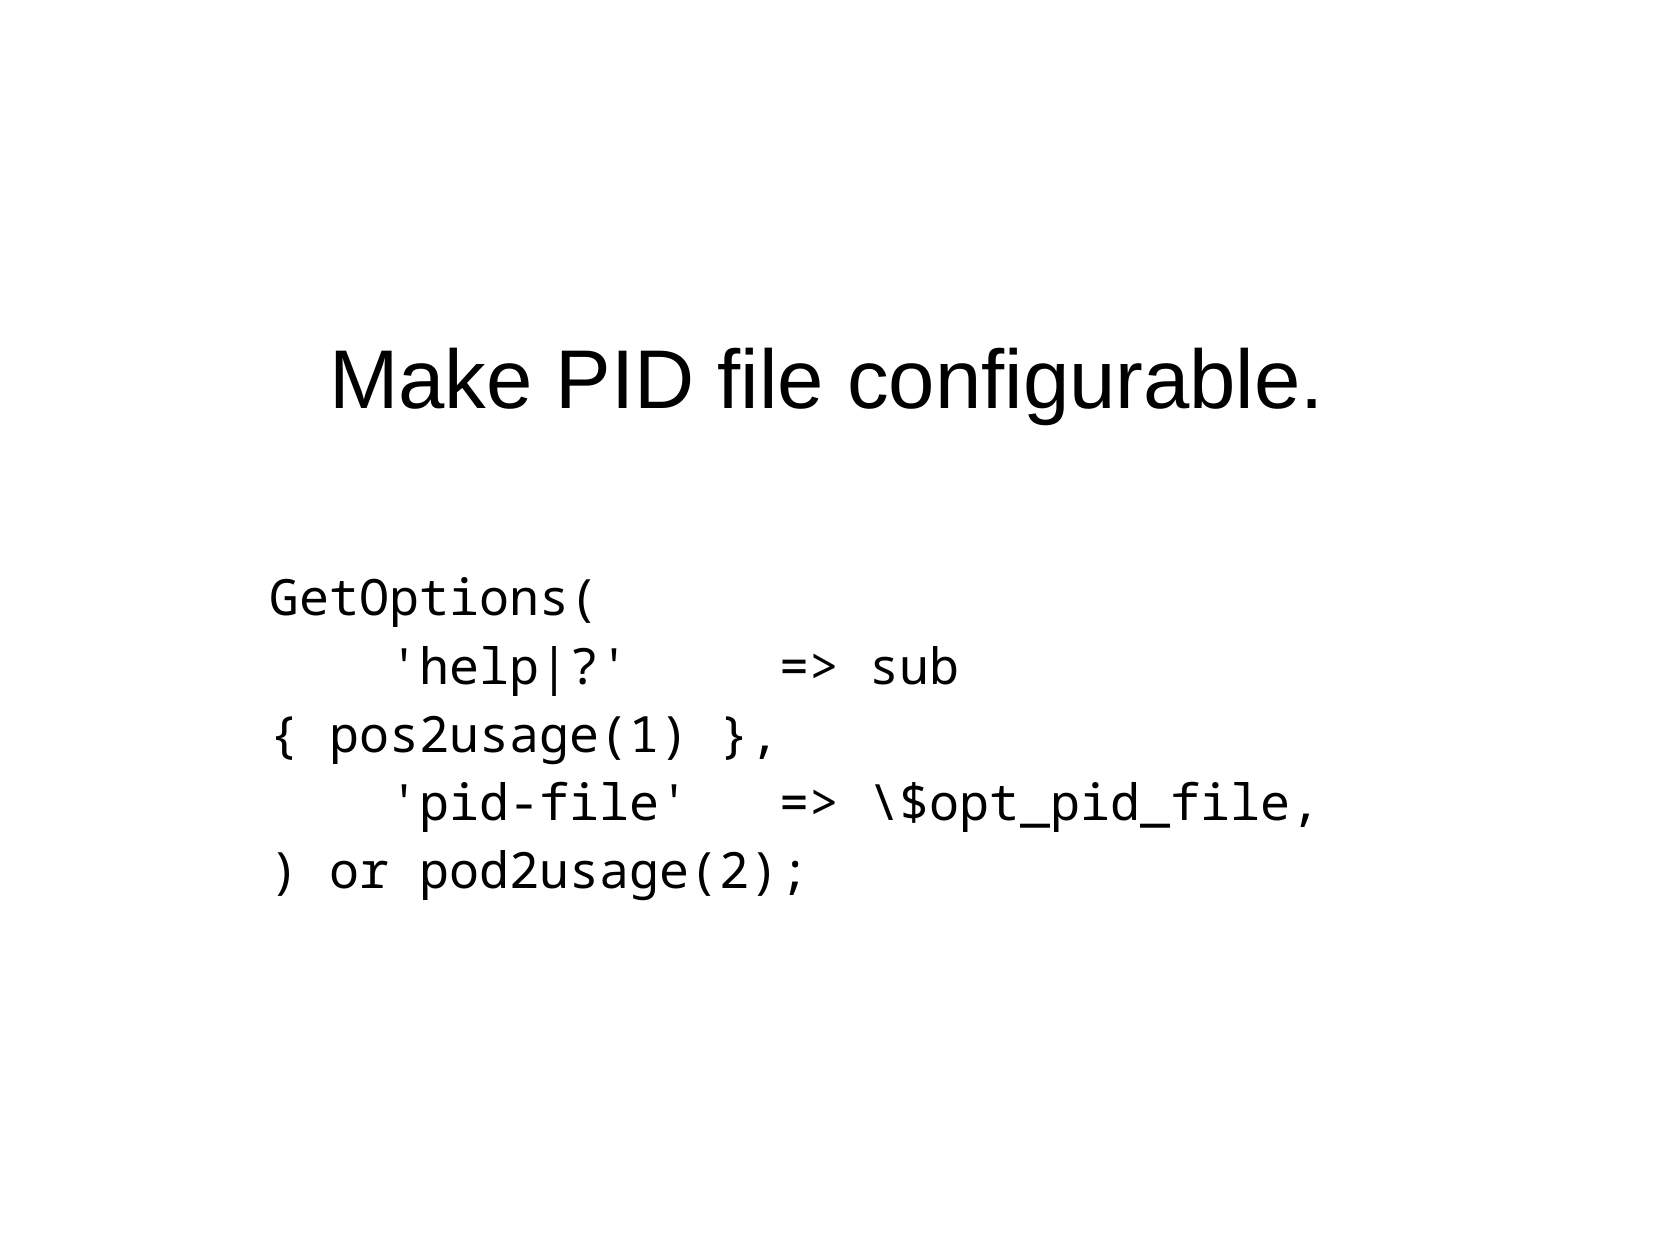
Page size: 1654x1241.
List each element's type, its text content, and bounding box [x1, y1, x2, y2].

text_box GetOptions( 'help|?' => sub { pos2usage(1) }, 'pid-file' => \$opt_pid_file, ) or pod2usage(2); [255, 555, 1411, 1051]
subtitle Make PID file configurable. [82, 49, 1571, 1010]
